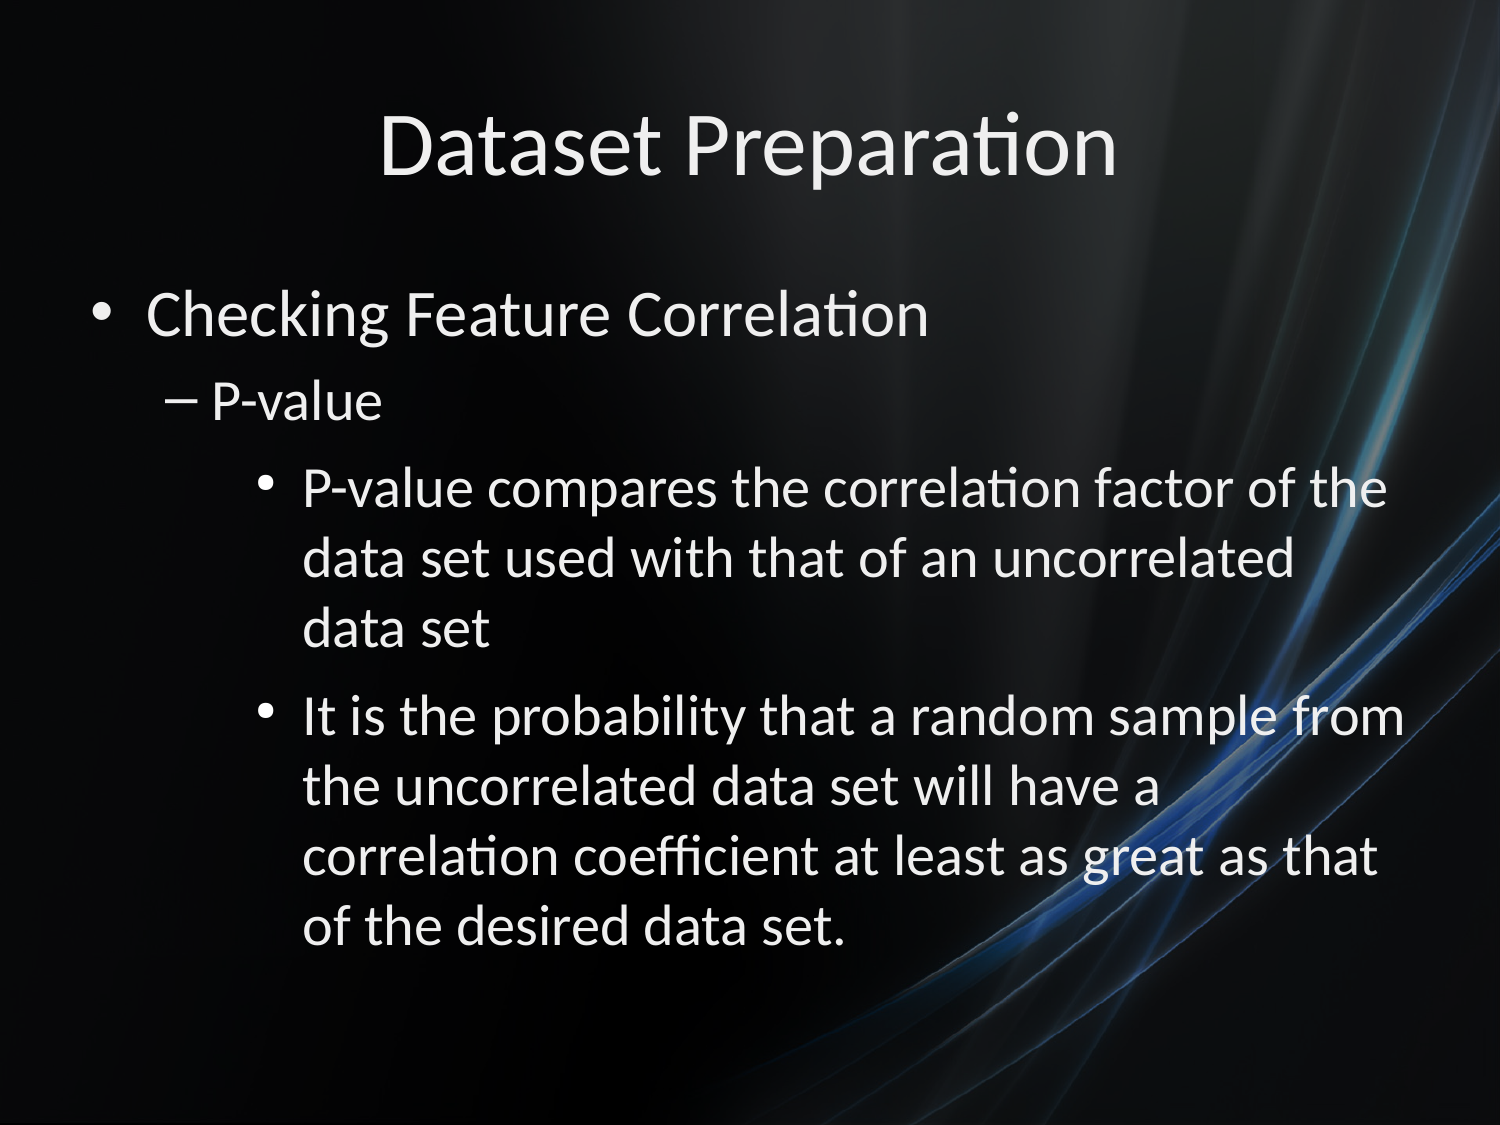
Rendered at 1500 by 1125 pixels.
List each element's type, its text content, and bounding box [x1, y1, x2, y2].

list Checking Feature Correlation P-value P-value compares the correlation factor of the data set used with that of an uncorrelated data set It is the probability that a random sample from the uncorrelated data set will have a correlation coefficient at least as great as that of the desired data set. [75, 262, 1425, 1005]
picture [0, 0, 1500, 1125]
title Dataset Preparation [75, 45, 1425, 233]
